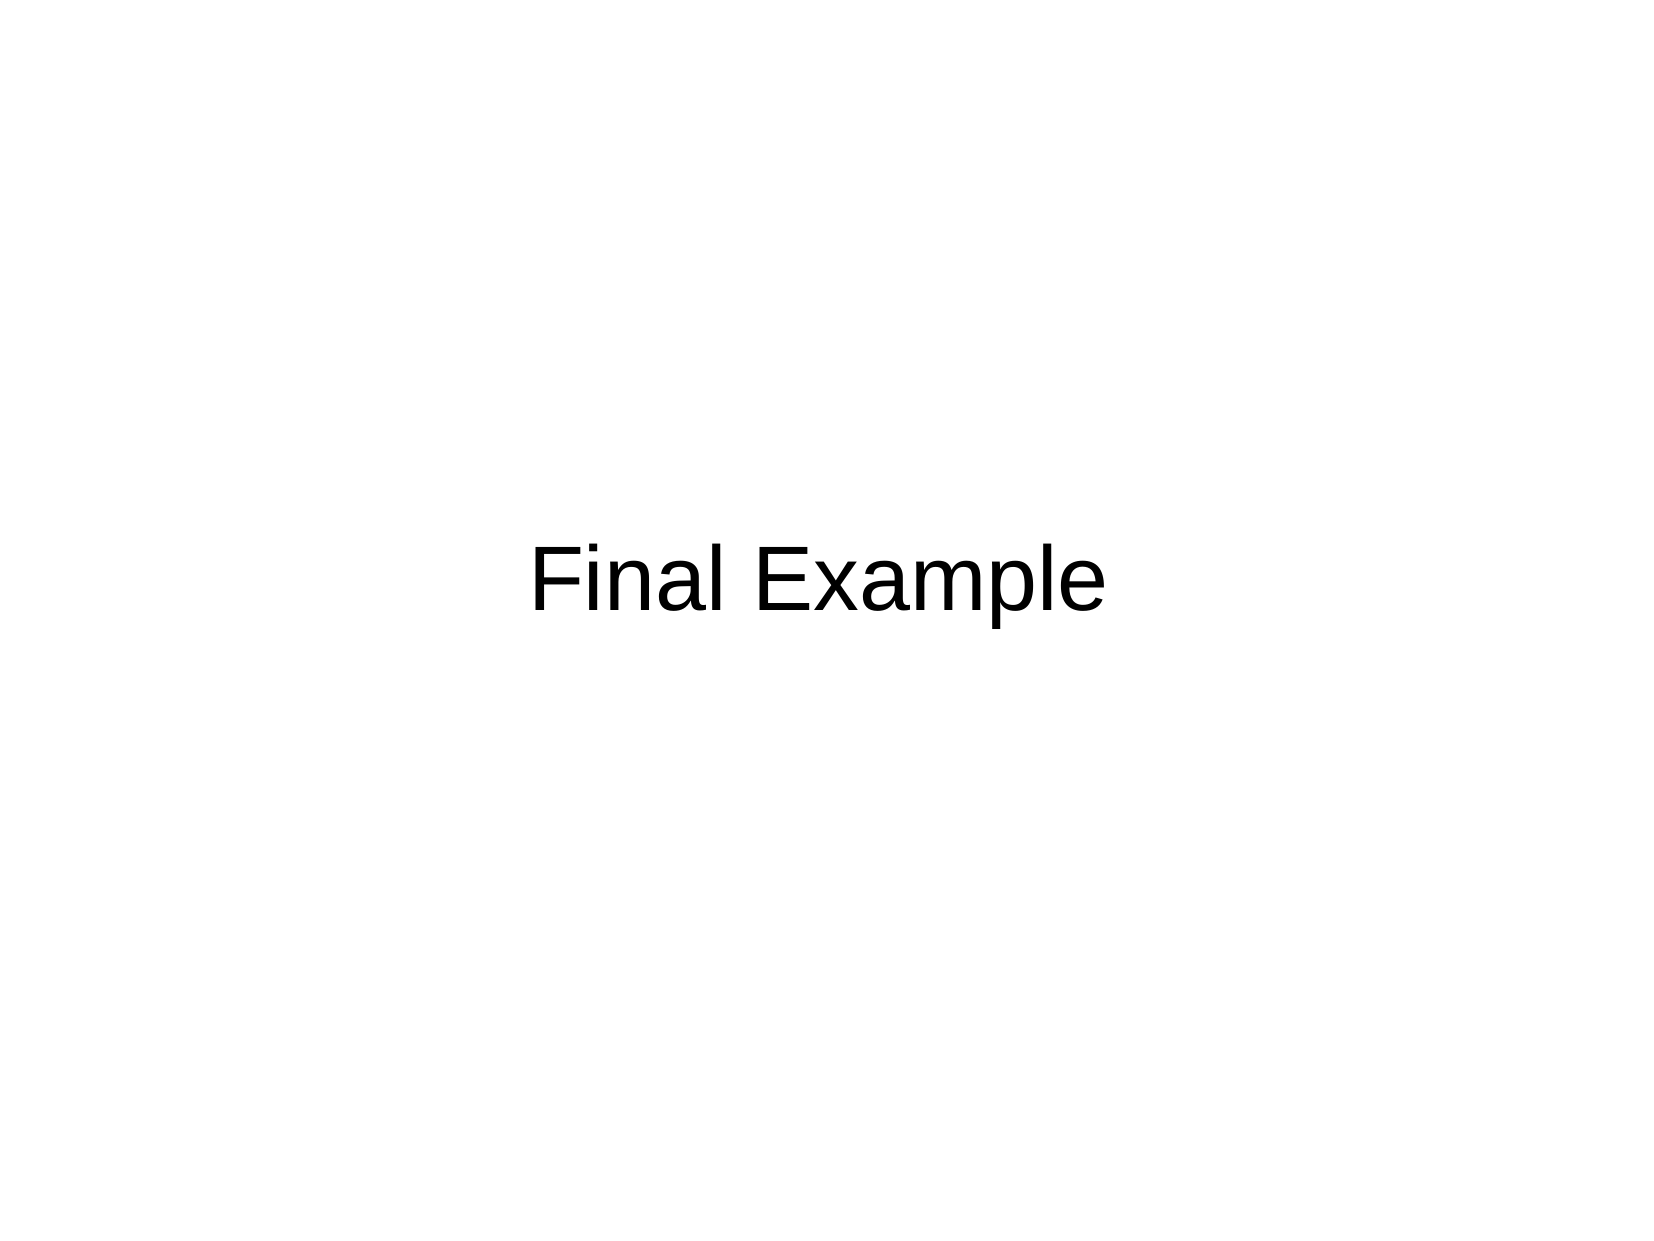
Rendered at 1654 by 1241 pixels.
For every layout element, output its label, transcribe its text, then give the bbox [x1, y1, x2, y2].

title Final Example [75, 482, 1564, 676]
